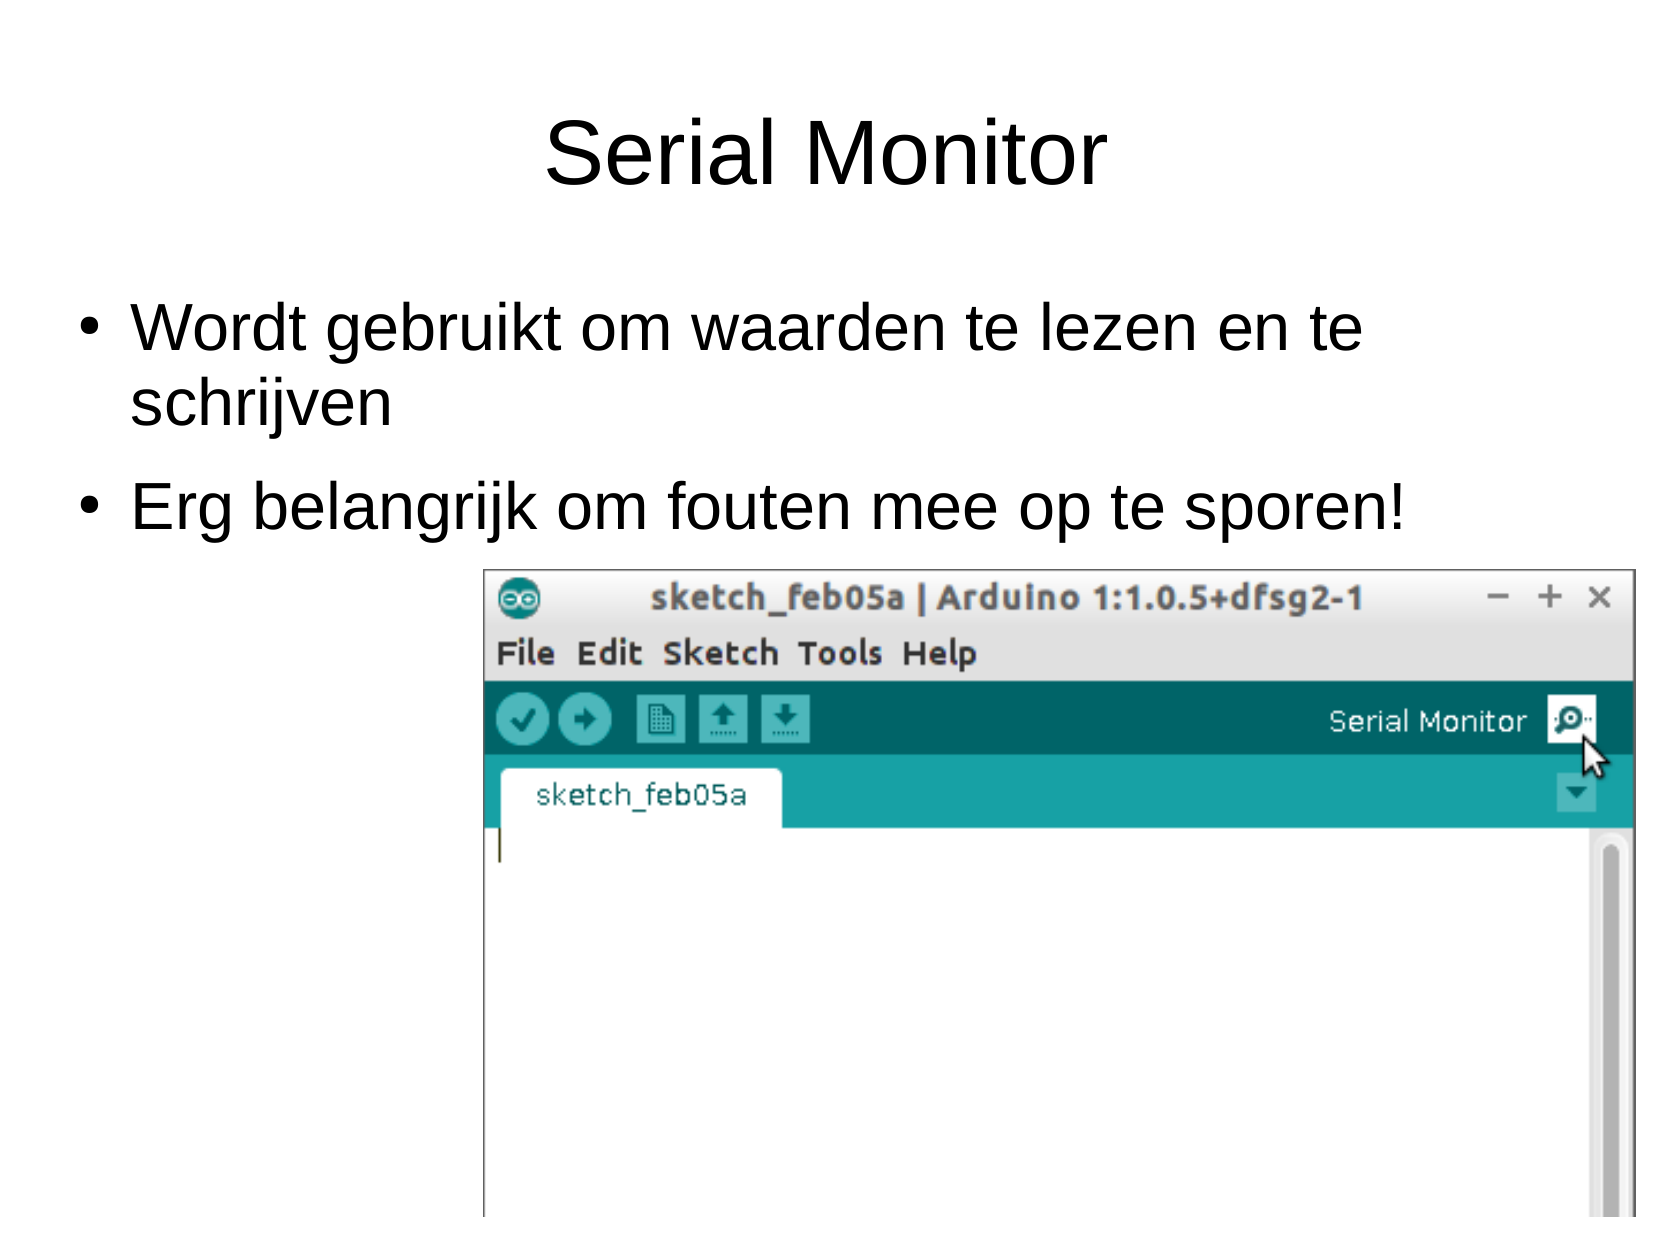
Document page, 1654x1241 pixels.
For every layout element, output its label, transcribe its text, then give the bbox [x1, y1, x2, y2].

picture [483, 569, 1636, 1217]
list Wordt gebruikt om waarden te lezen en te schrijven Erg belangrijk om fouten mee op te sporen! [60, 290, 1606, 1010]
title Serial Monitor [82, 49, 1571, 257]
